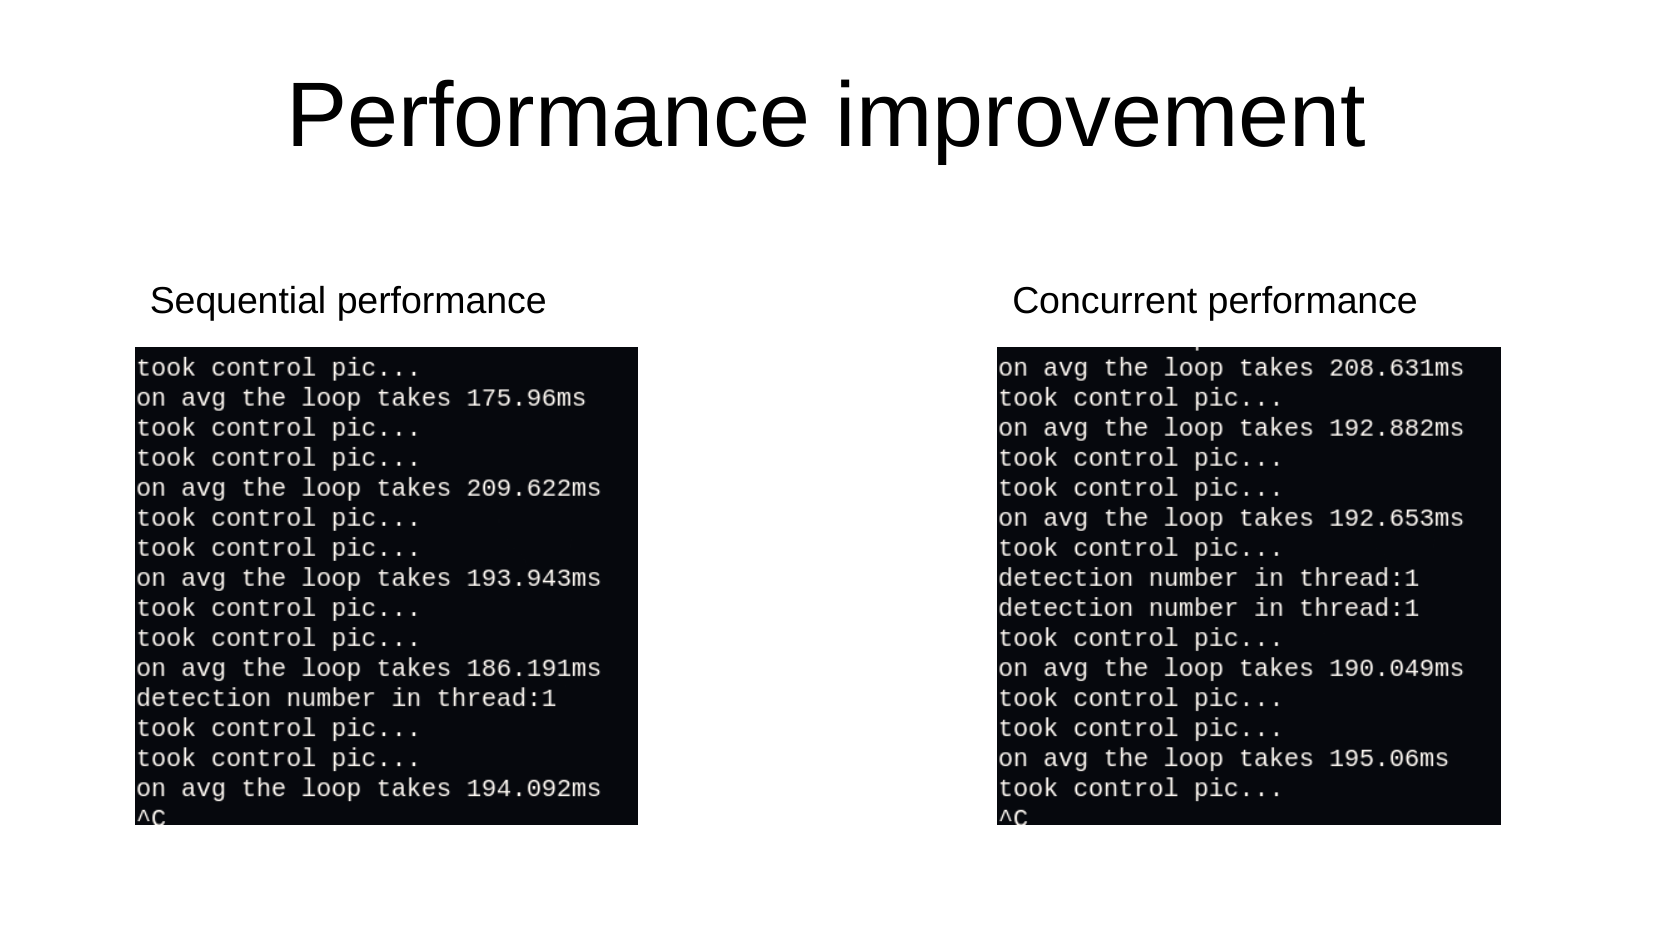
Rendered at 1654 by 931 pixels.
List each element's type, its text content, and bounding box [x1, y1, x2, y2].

picture [135, 347, 638, 826]
text_box Concurrent performance [997, 272, 1486, 348]
text_box Sequential performance [135, 272, 623, 348]
picture [997, 347, 1501, 826]
title Performance improvement [82, 37, 1571, 193]
